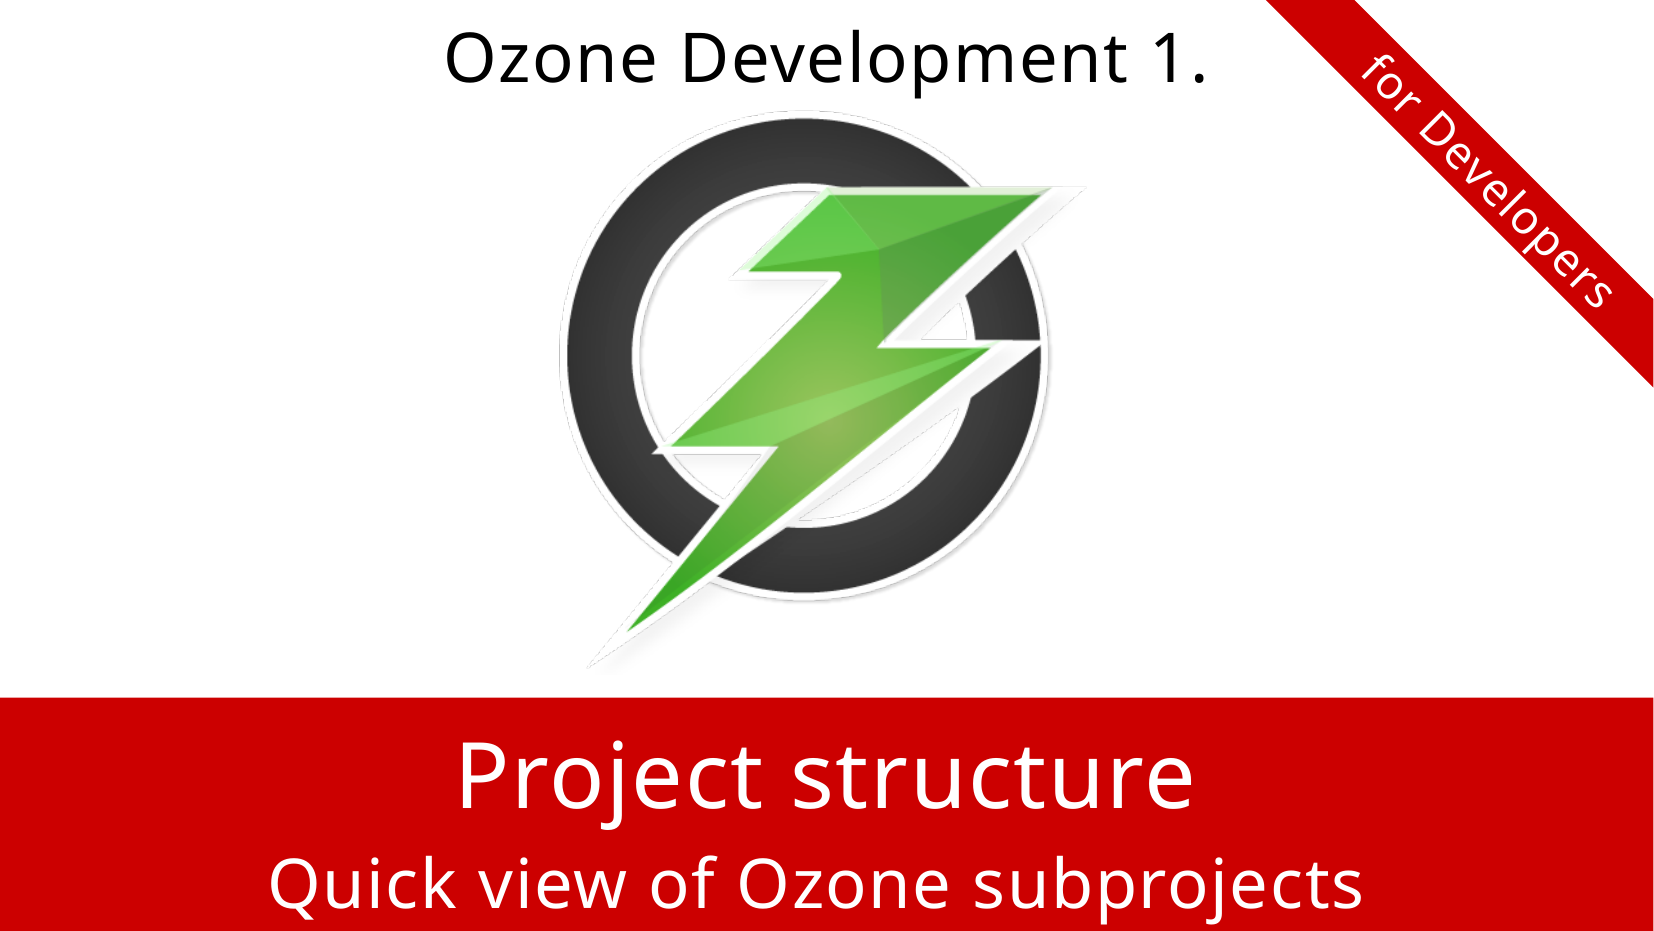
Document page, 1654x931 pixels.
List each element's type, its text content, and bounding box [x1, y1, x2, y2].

title Project structure Quick view of Ozone subprojects [0, 697, 1654, 931]
picture [552, 100, 1094, 675]
title for Developers [1270, 0, 1654, 384]
title Ozone Development 1. [1364, 8, 1654, 105]
title Ozone Development 1. [0, 8, 1369, 105]
